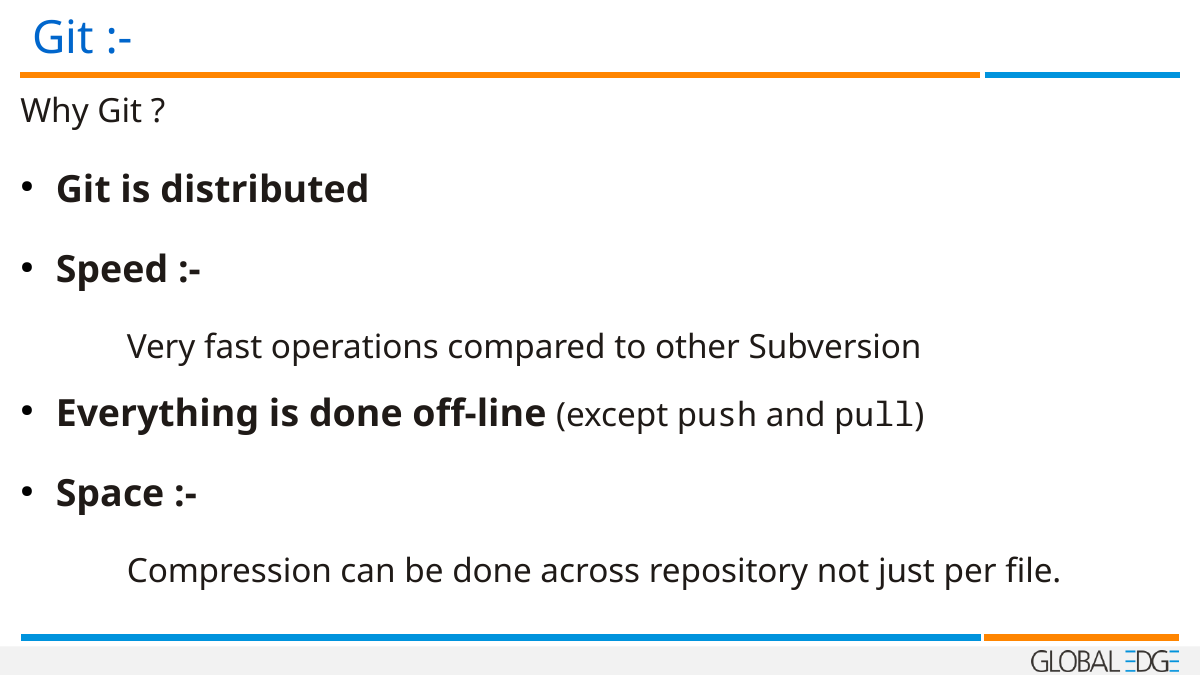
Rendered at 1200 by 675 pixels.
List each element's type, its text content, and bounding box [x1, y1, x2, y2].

list Why Git ? Git is distributed Speed :- Very fast operations compared to other Subversion Everything is done off-line (except push and pull) Space :- Compression can be done across repository not just per file. [20, 87, 1179, 628]
title Git :- [12, 9, 1088, 64]
picture [1031, 650, 1179, 672]
